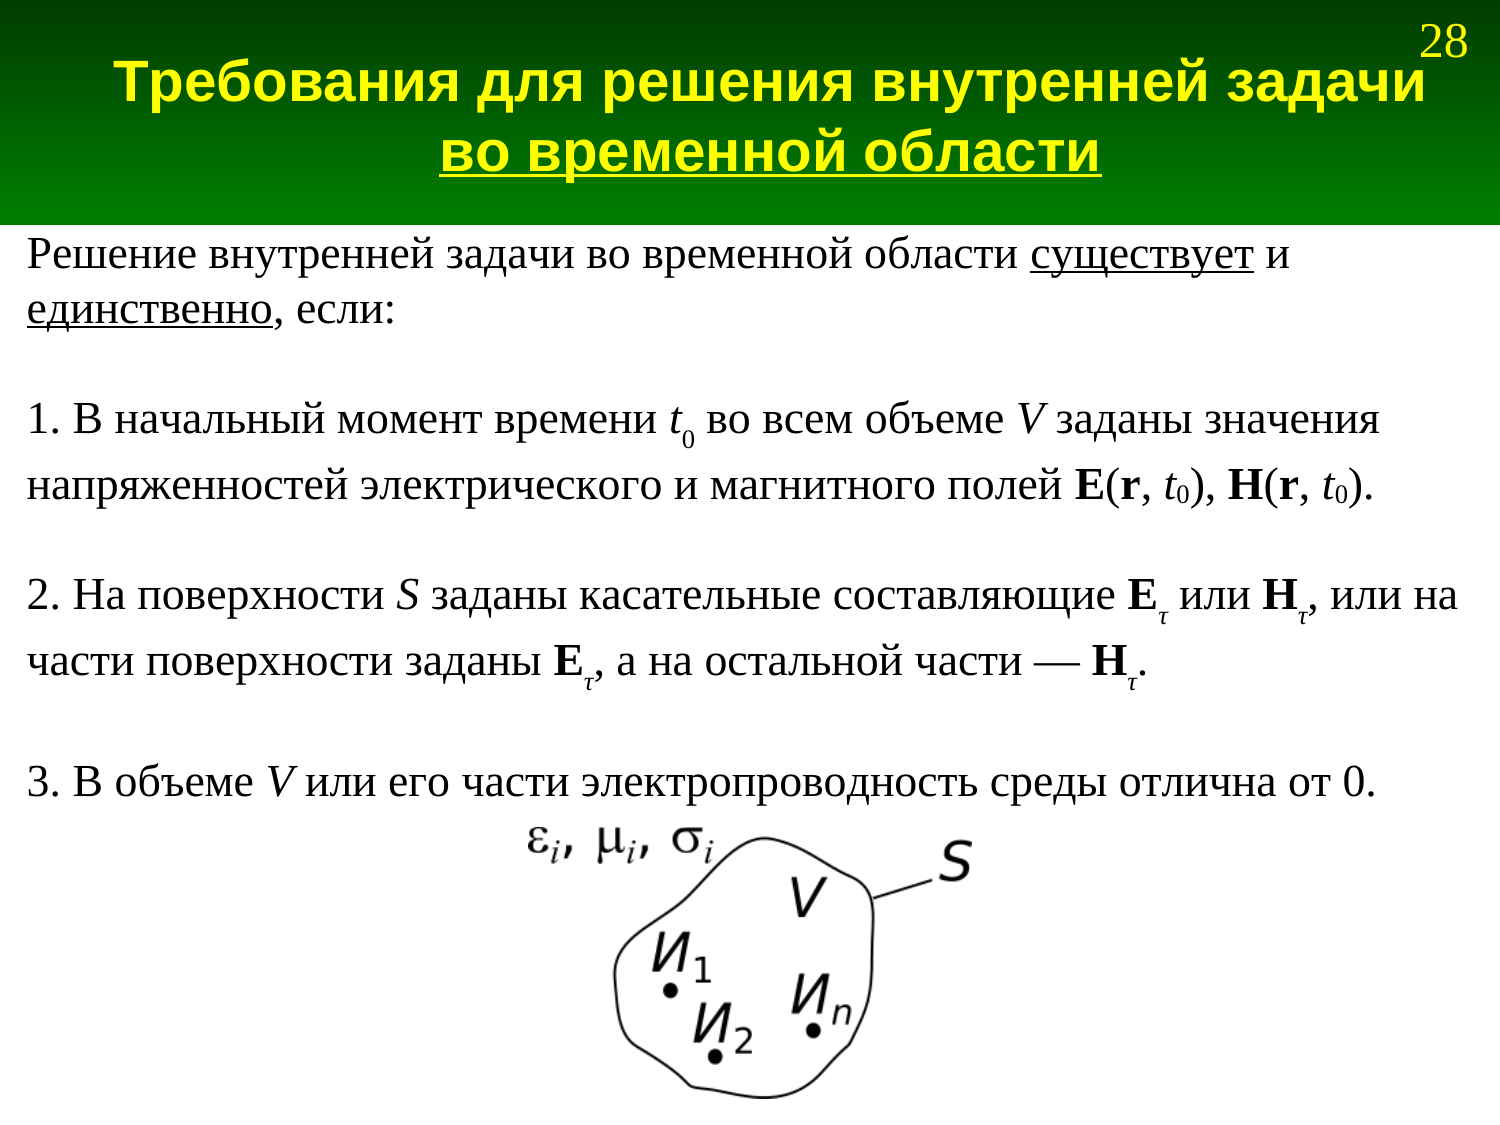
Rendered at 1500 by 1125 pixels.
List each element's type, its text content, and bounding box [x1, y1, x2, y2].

picture [528, 827, 972, 1099]
text_box Решение внутренней задачи во временной области существует и единственно, если: 1. В начальный момент времени t0 во всем объеме V заданы значения напряженностей электрического и магнитного полей E(r, t0), H(r, t0). 2. На поверхности S заданы касательные составляющие Eτ или Hτ, или на части поверхности заданы Eτ, а на остальной части — Hτ. 3. В объеме V или его части электропроводность среды отлична от 0. [11, 215, 1477, 814]
title Требования для решения внутренней задачи во временной области [88, 18, 1453, 207]
